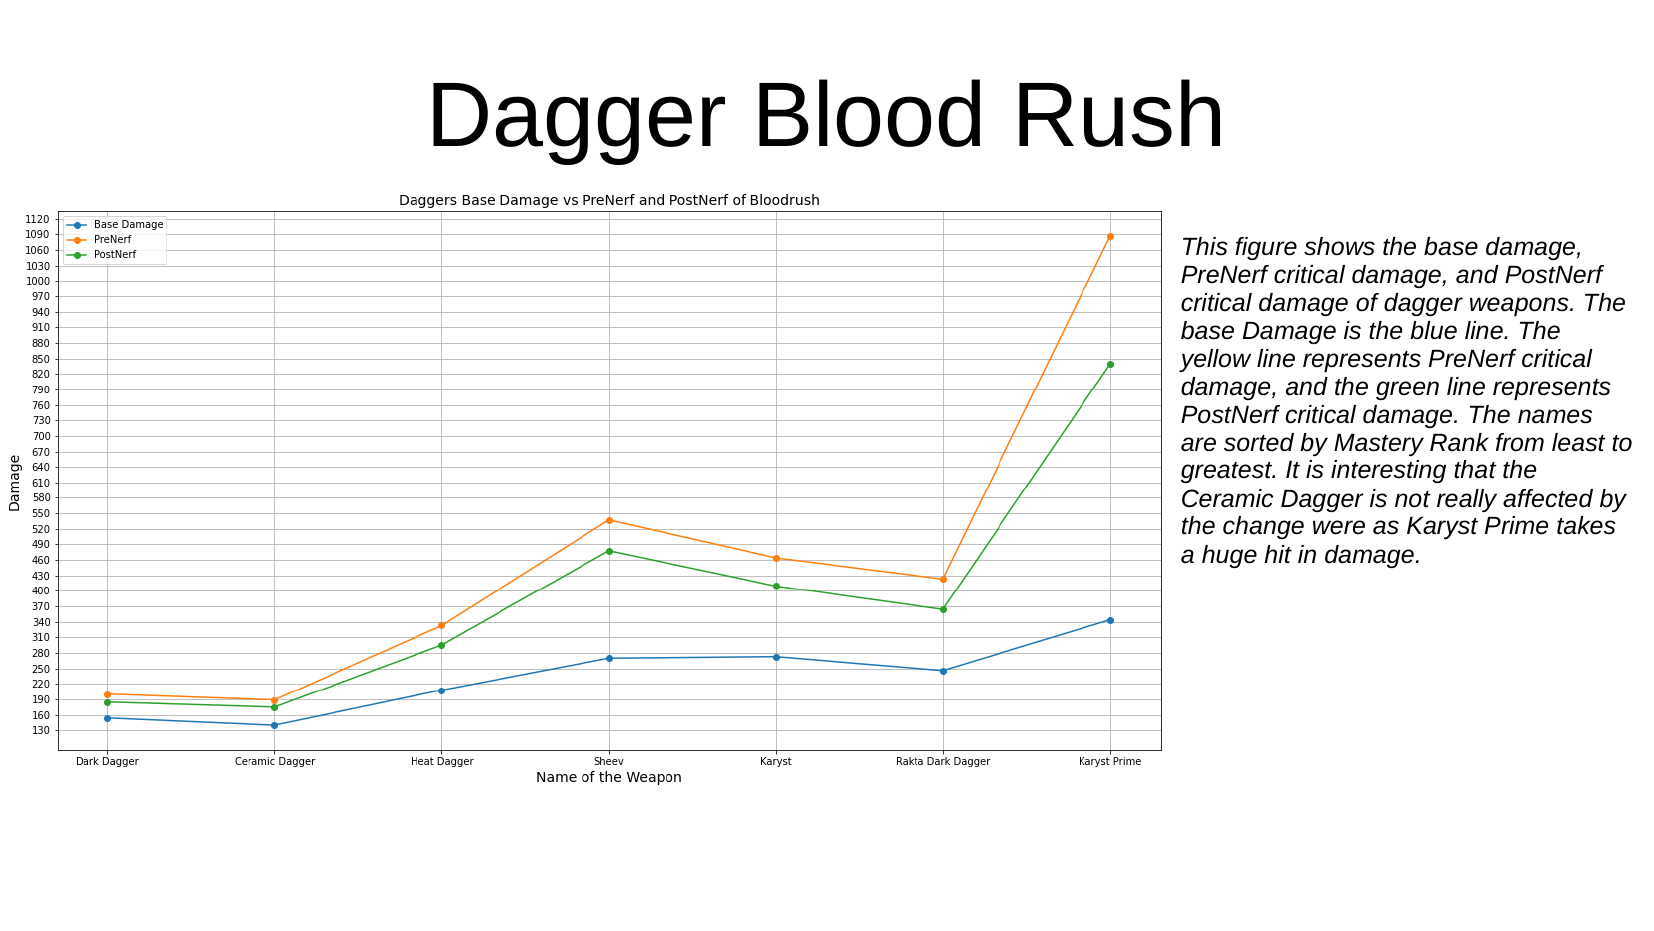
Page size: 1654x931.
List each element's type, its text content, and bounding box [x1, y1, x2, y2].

title Dagger Blood Rush [82, 37, 1571, 193]
picture [0, 187, 1166, 791]
text_box This figure shows the base damage, PreNerf critical damage, and PostNerf critical damage of dagger weapons. The base Damage is the blue line. The yellow line represents PreNerf critical damage, and the green line represents PostNerf critical damage. The names are sorted by Mastery Rank from least to greatest. It is interesting that the Ceramic Dagger is not really affected by the change were as Karyst Prime takes a huge hit in damage. [1165, 225, 1651, 576]
